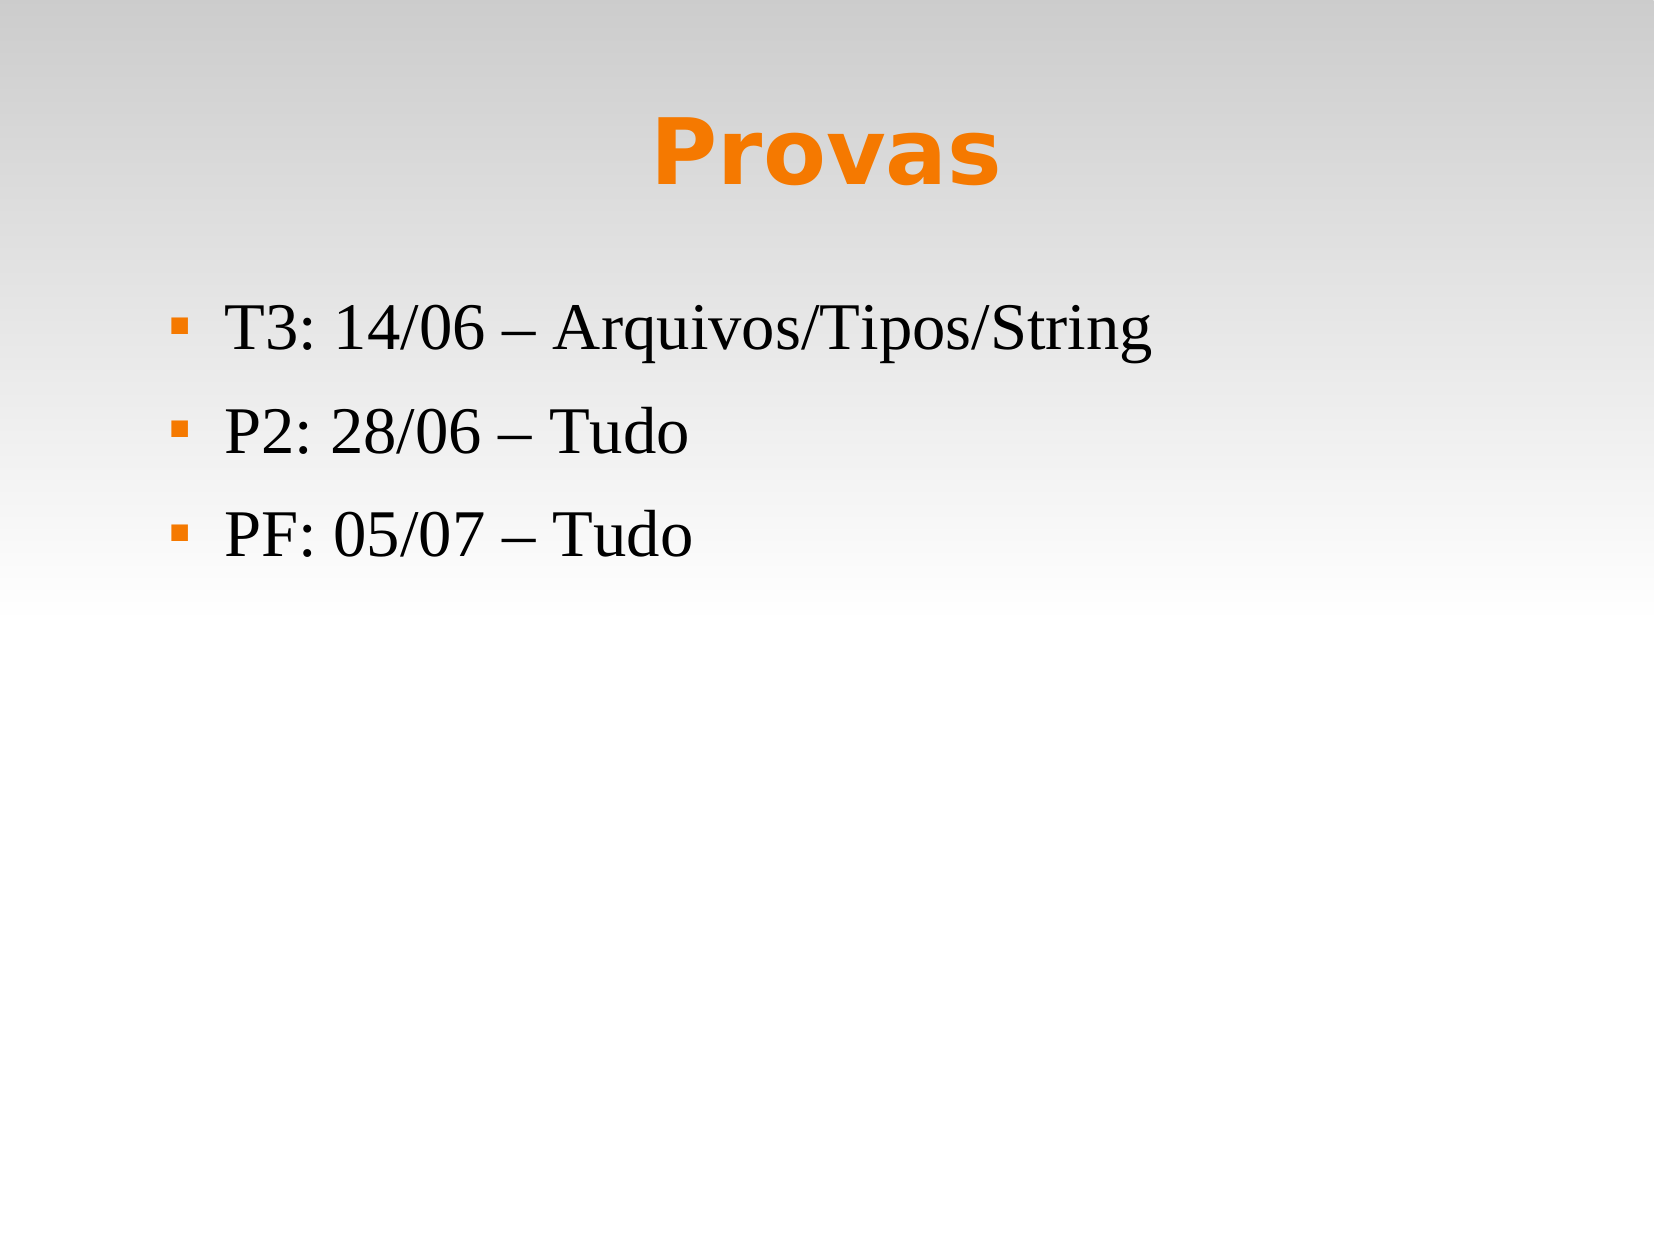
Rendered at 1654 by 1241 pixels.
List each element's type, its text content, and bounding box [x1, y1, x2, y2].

title Provas [82, 49, 1571, 257]
list T3: 14/06 – Arquivos/Tipos/String P2: 28/06 – Tudo PF: 05/07 – Tudo [82, 290, 1571, 1175]
